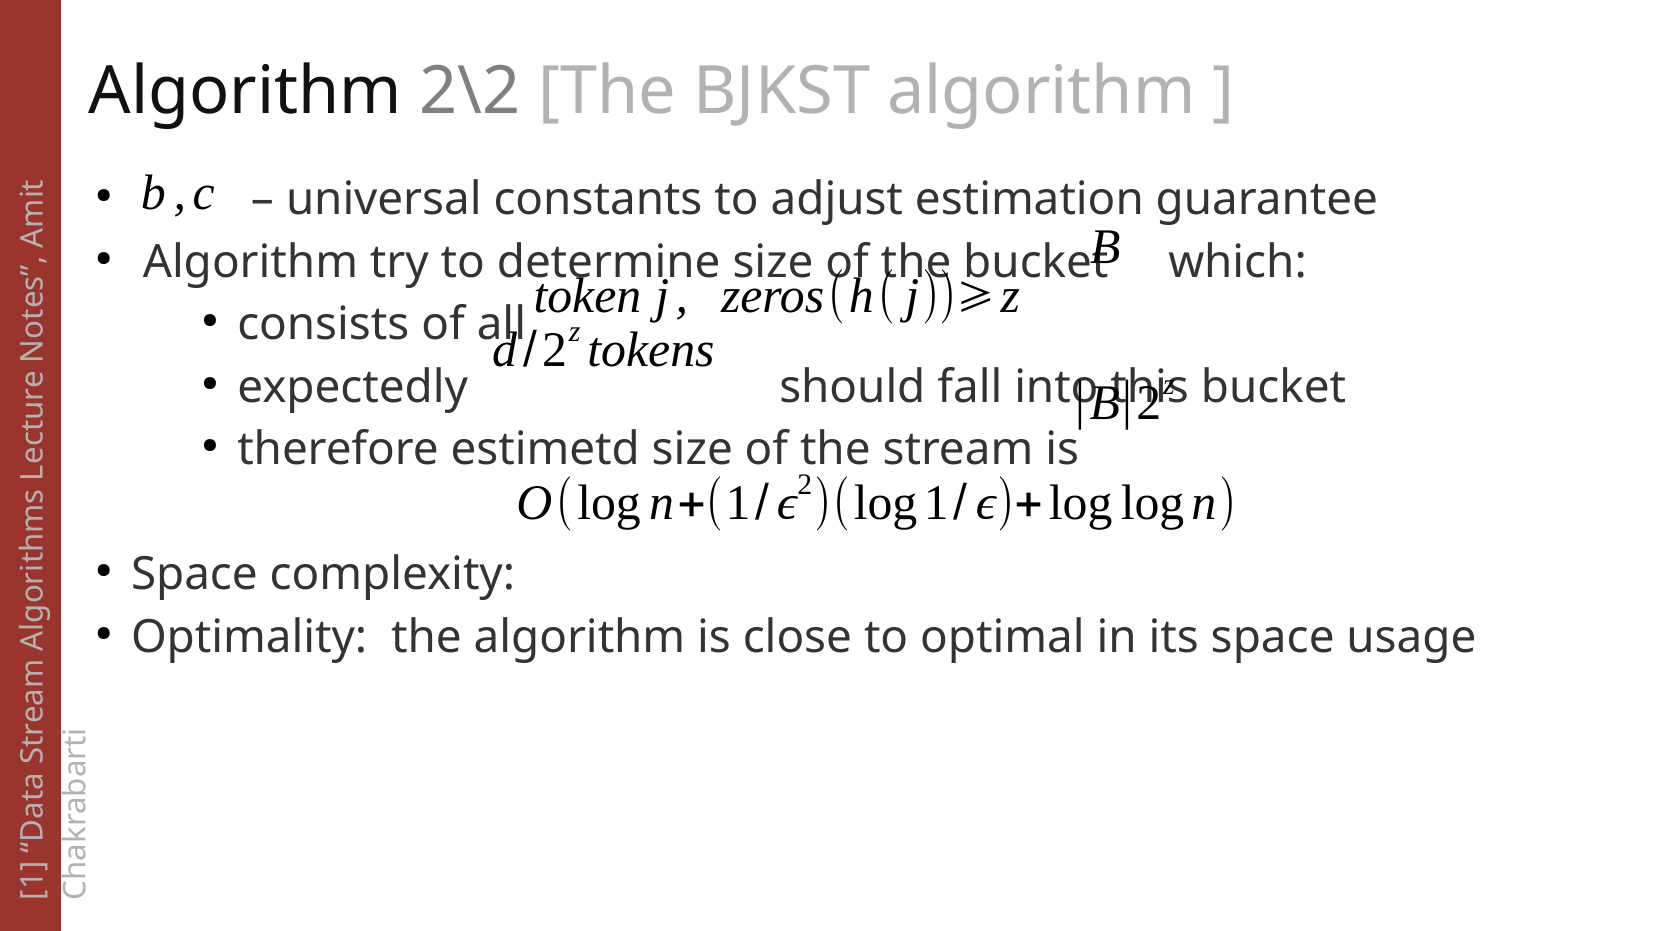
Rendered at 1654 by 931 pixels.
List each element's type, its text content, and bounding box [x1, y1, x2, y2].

text_box [0, 0, 61, 931]
chart [134, 165, 222, 221]
chart [1064, 367, 1183, 433]
chart [510, 468, 1243, 535]
text_box [1] “Data Stream Algorithms Lecture Notes”, Amit Chakrabarti [9, 15, 80, 901]
text_box – universal constants to adjust estimation guarantee Algorithm try to determine size of the bucket which: consists of all expectedly should fall into this bucket therefore estimetd size of the stream is Space complexity: Optimality: the algorithm is close to optimal in its space usage [95, 165, 1584, 706]
chart [485, 267, 1028, 377]
chart [1082, 219, 1129, 275]
title Algorithm 2\2 [The BJKST algorithm ] [88, 42, 1621, 133]
